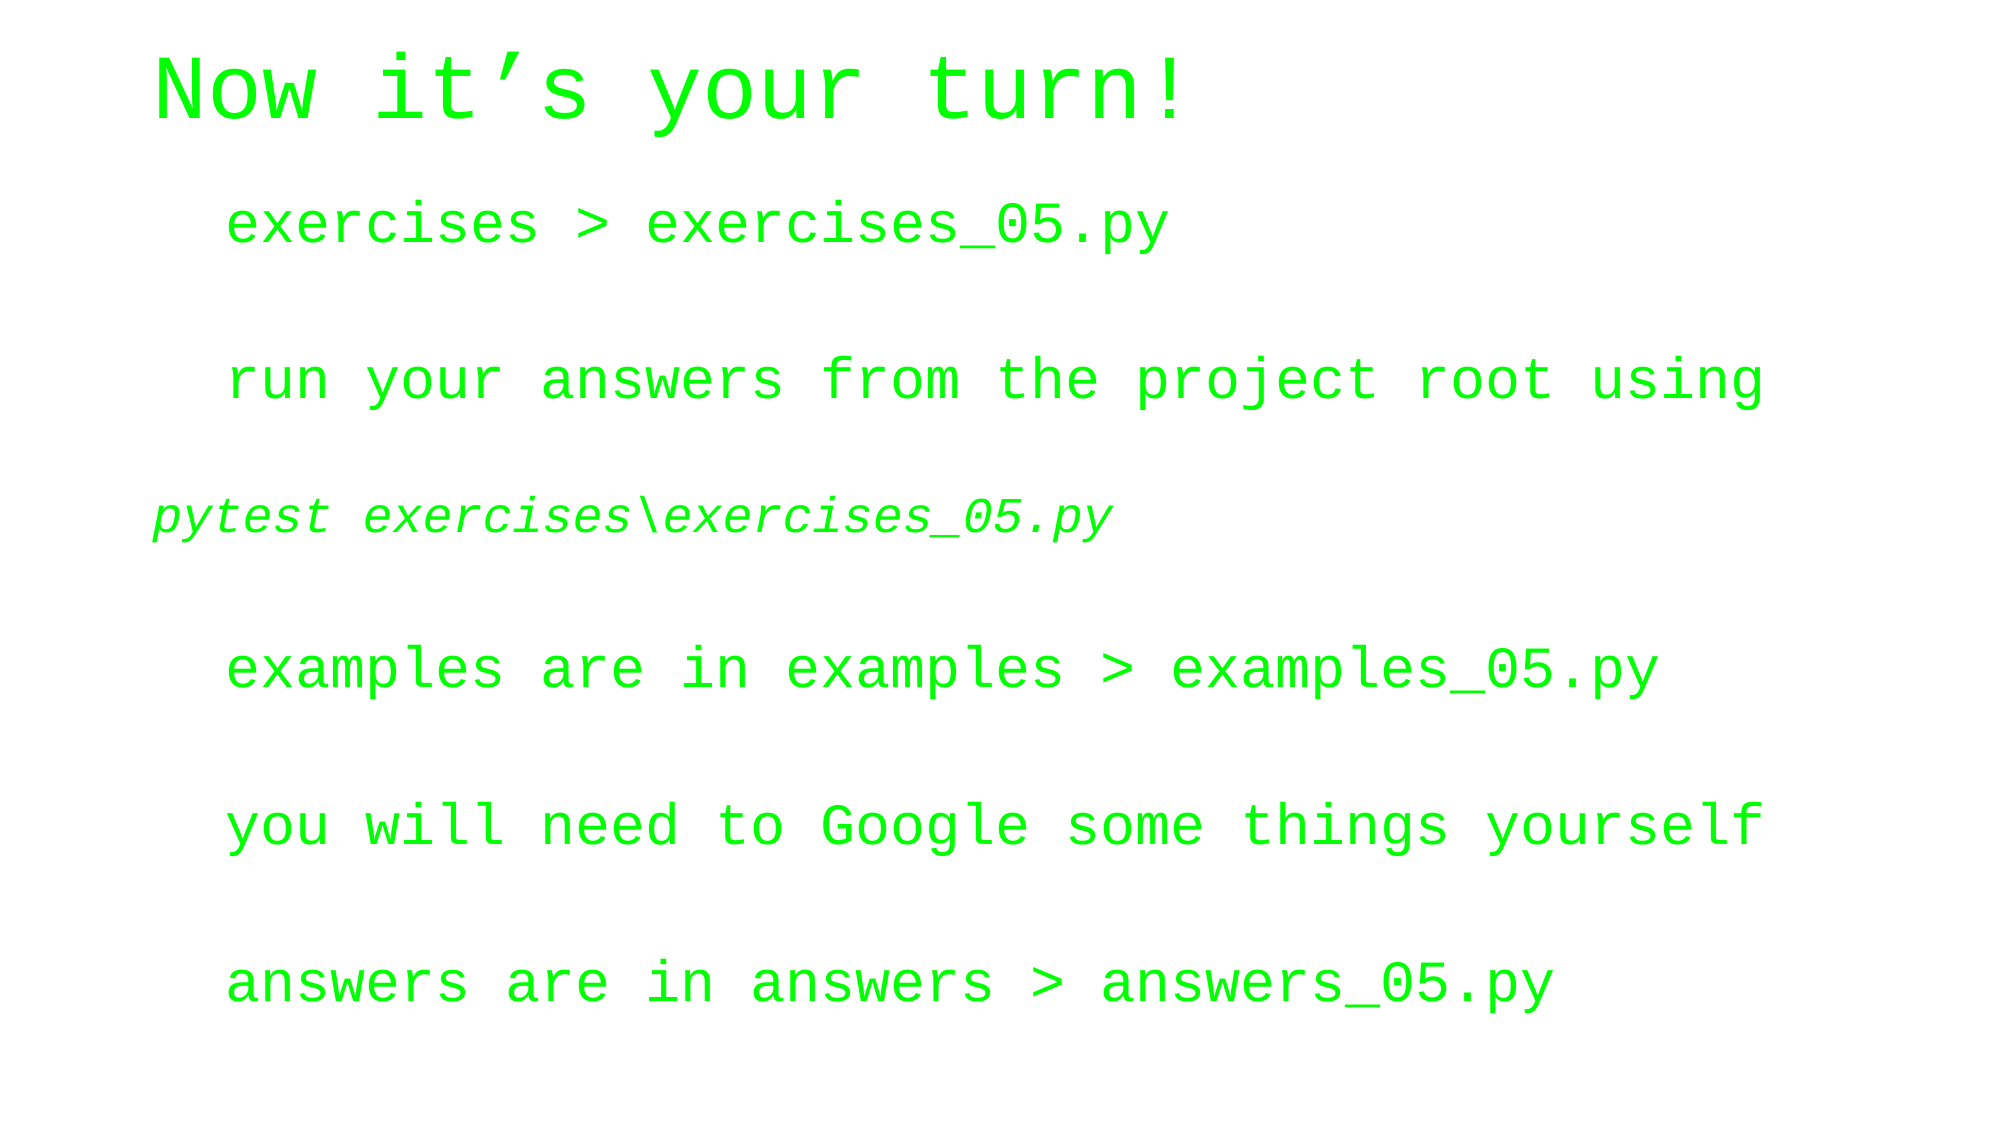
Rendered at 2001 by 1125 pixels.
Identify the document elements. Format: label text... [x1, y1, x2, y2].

title Now it’s your turn! [137, 0, 1863, 179]
list exercises > exercises_05.py run your answers from the project root using pytest exercises\exercises_05.py examples are in examples > examples_05.py you will need to Google some things yourself answers are in answers > answers_05.py [137, 195, 1932, 1101]
